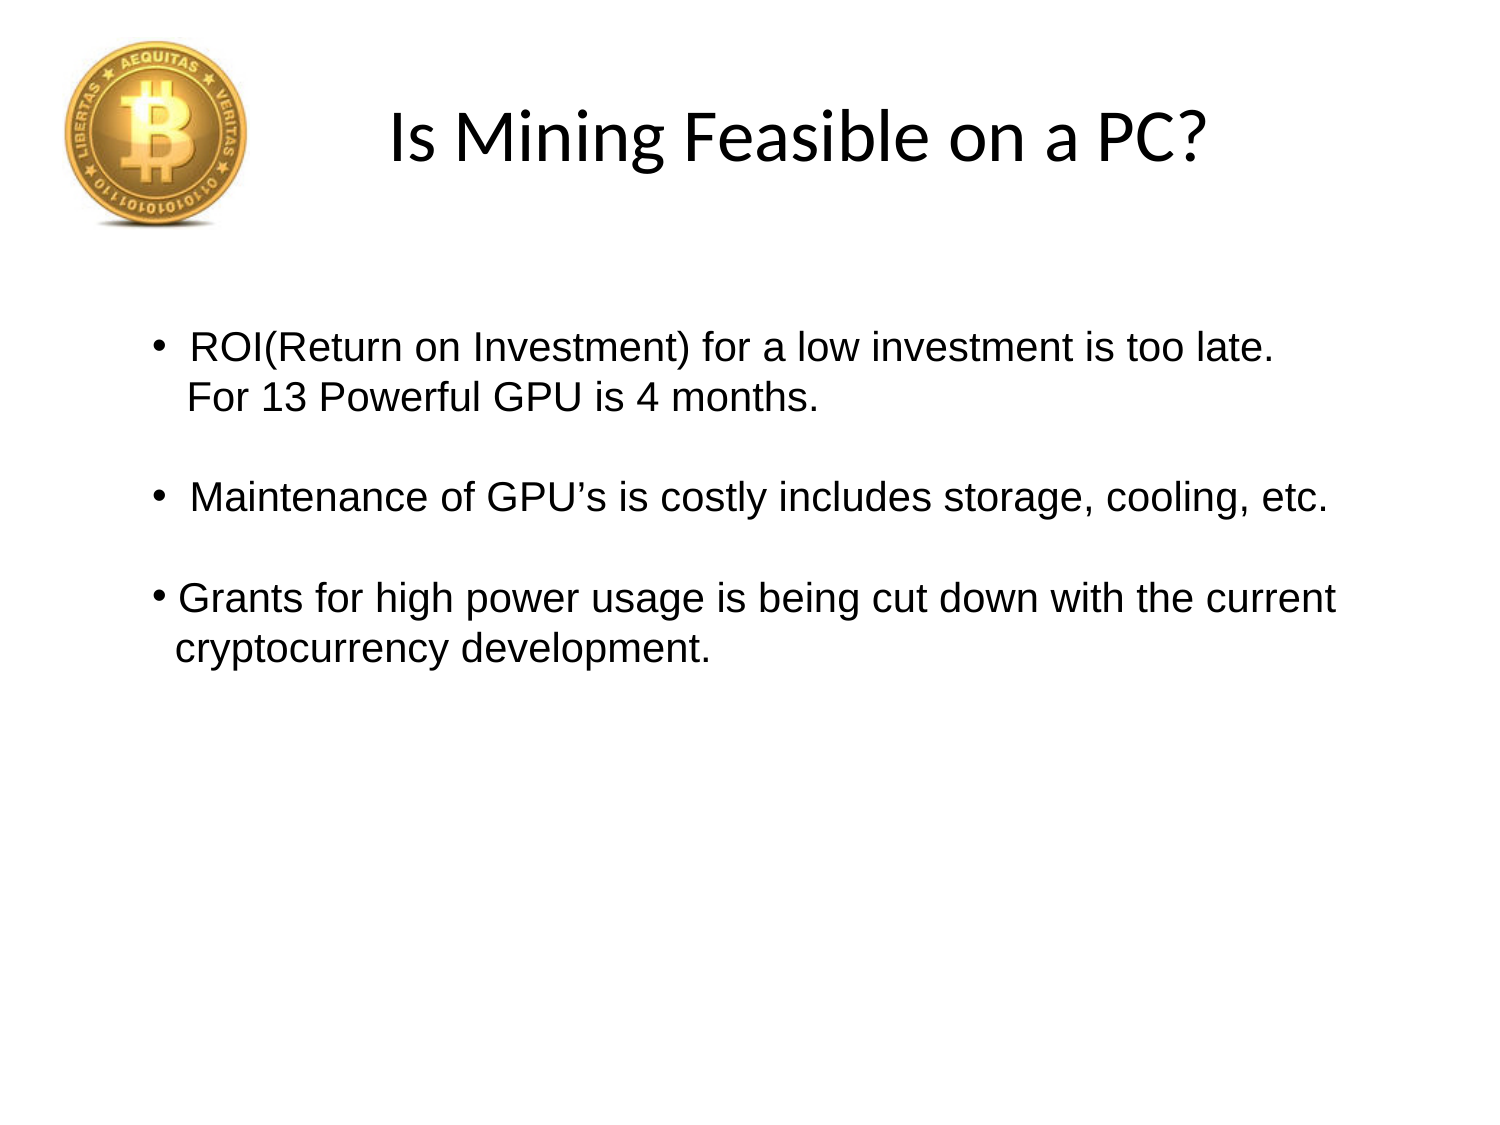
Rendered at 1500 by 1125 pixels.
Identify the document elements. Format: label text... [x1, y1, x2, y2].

text_box ROI(Return on Investment) for a low investment is too late. For 13 Powerful GPU is 4 months. Maintenance of GPU’s is costly includes storage, cooling, etc. Grants for high power usage is being cut down with the current cryptocurrency development. [137, 312, 1388, 679]
picture [62, 37, 250, 230]
text_box Is Mining Feasible on a PC? [275, 37, 1326, 225]
